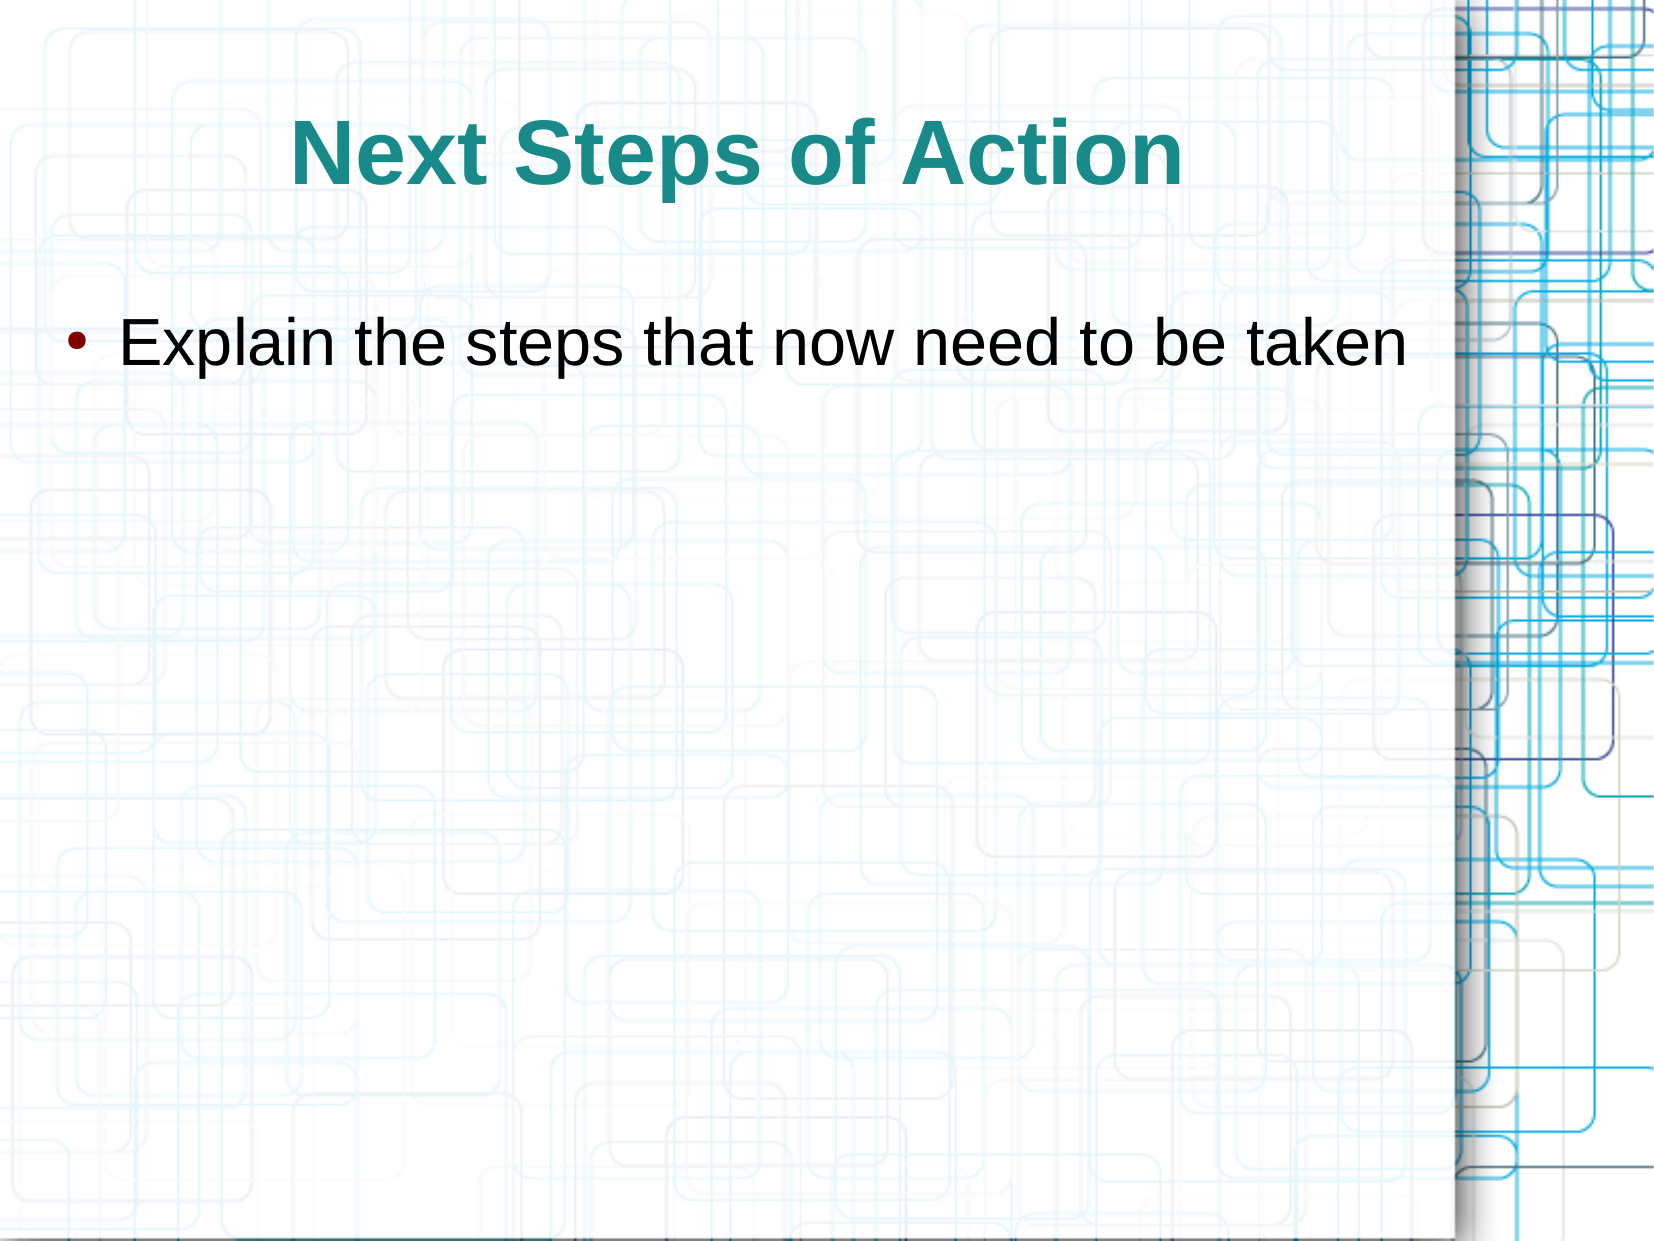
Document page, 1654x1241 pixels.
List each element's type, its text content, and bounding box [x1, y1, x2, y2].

list Explain the steps that now need to be taken [47, 305, 1429, 1087]
picture [0, 0, 1654, 1241]
title Next Steps of Action [59, 49, 1418, 257]
